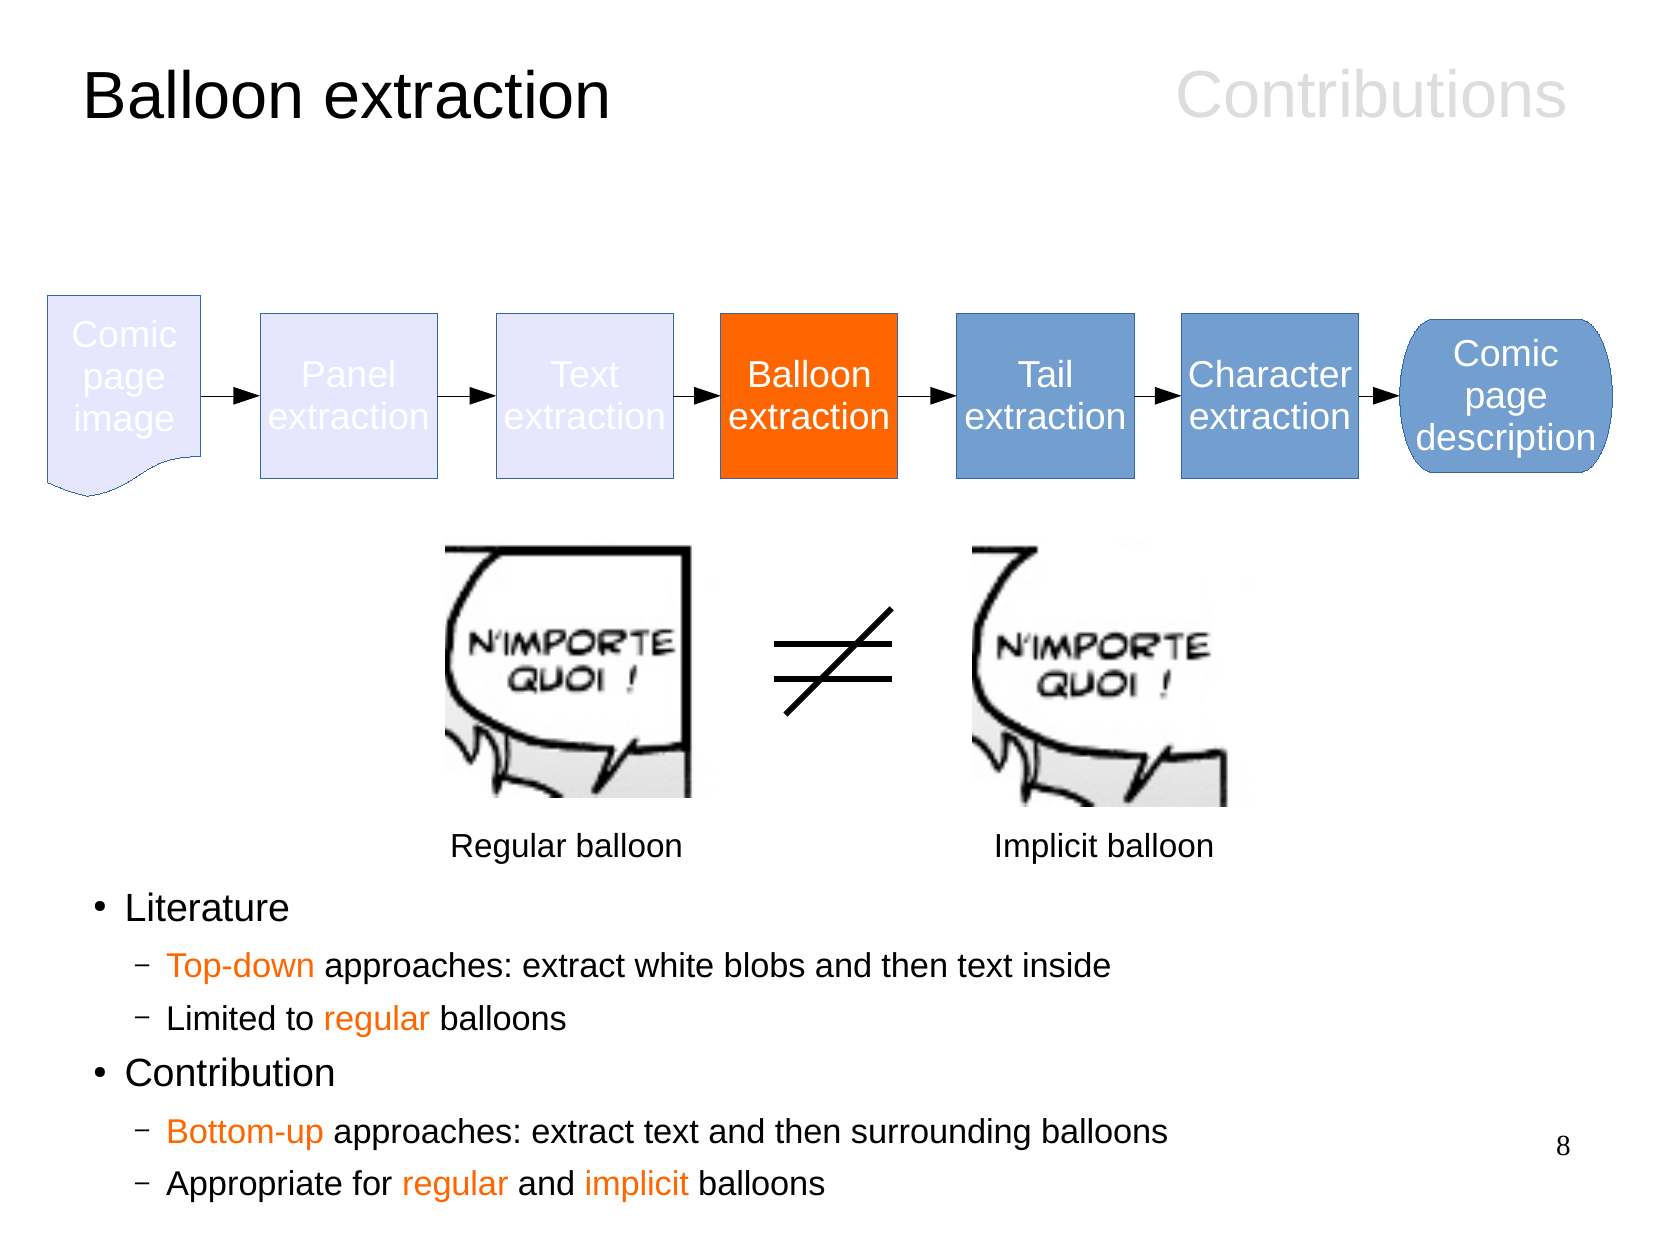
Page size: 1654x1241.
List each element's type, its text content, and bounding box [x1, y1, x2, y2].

picture [972, 531, 1258, 807]
text_box Comic page description [1399, 319, 1613, 473]
text_box Tail extraction [956, 313, 1135, 479]
picture [445, 531, 721, 798]
text_box Text extraction [496, 313, 674, 479]
text_box Regular balloon [407, 816, 727, 875]
text_box Character extraction [1181, 313, 1359, 479]
text_box Comic page image [47, 295, 201, 497]
text_box Balloon extraction [720, 313, 898, 479]
list Literature Top-down approaches: extract white blobs and then text inside Limited to regular balloons Contribution Bottom-up approaches: extract text and then surrounding balloons Appropriate for regular and implicit balloons [82, 885, 1571, 1205]
title Balloon extraction [82, 49, 1571, 142]
text_box Implicit balloon [927, 816, 1282, 875]
text_box Panel extraction [260, 313, 438, 479]
